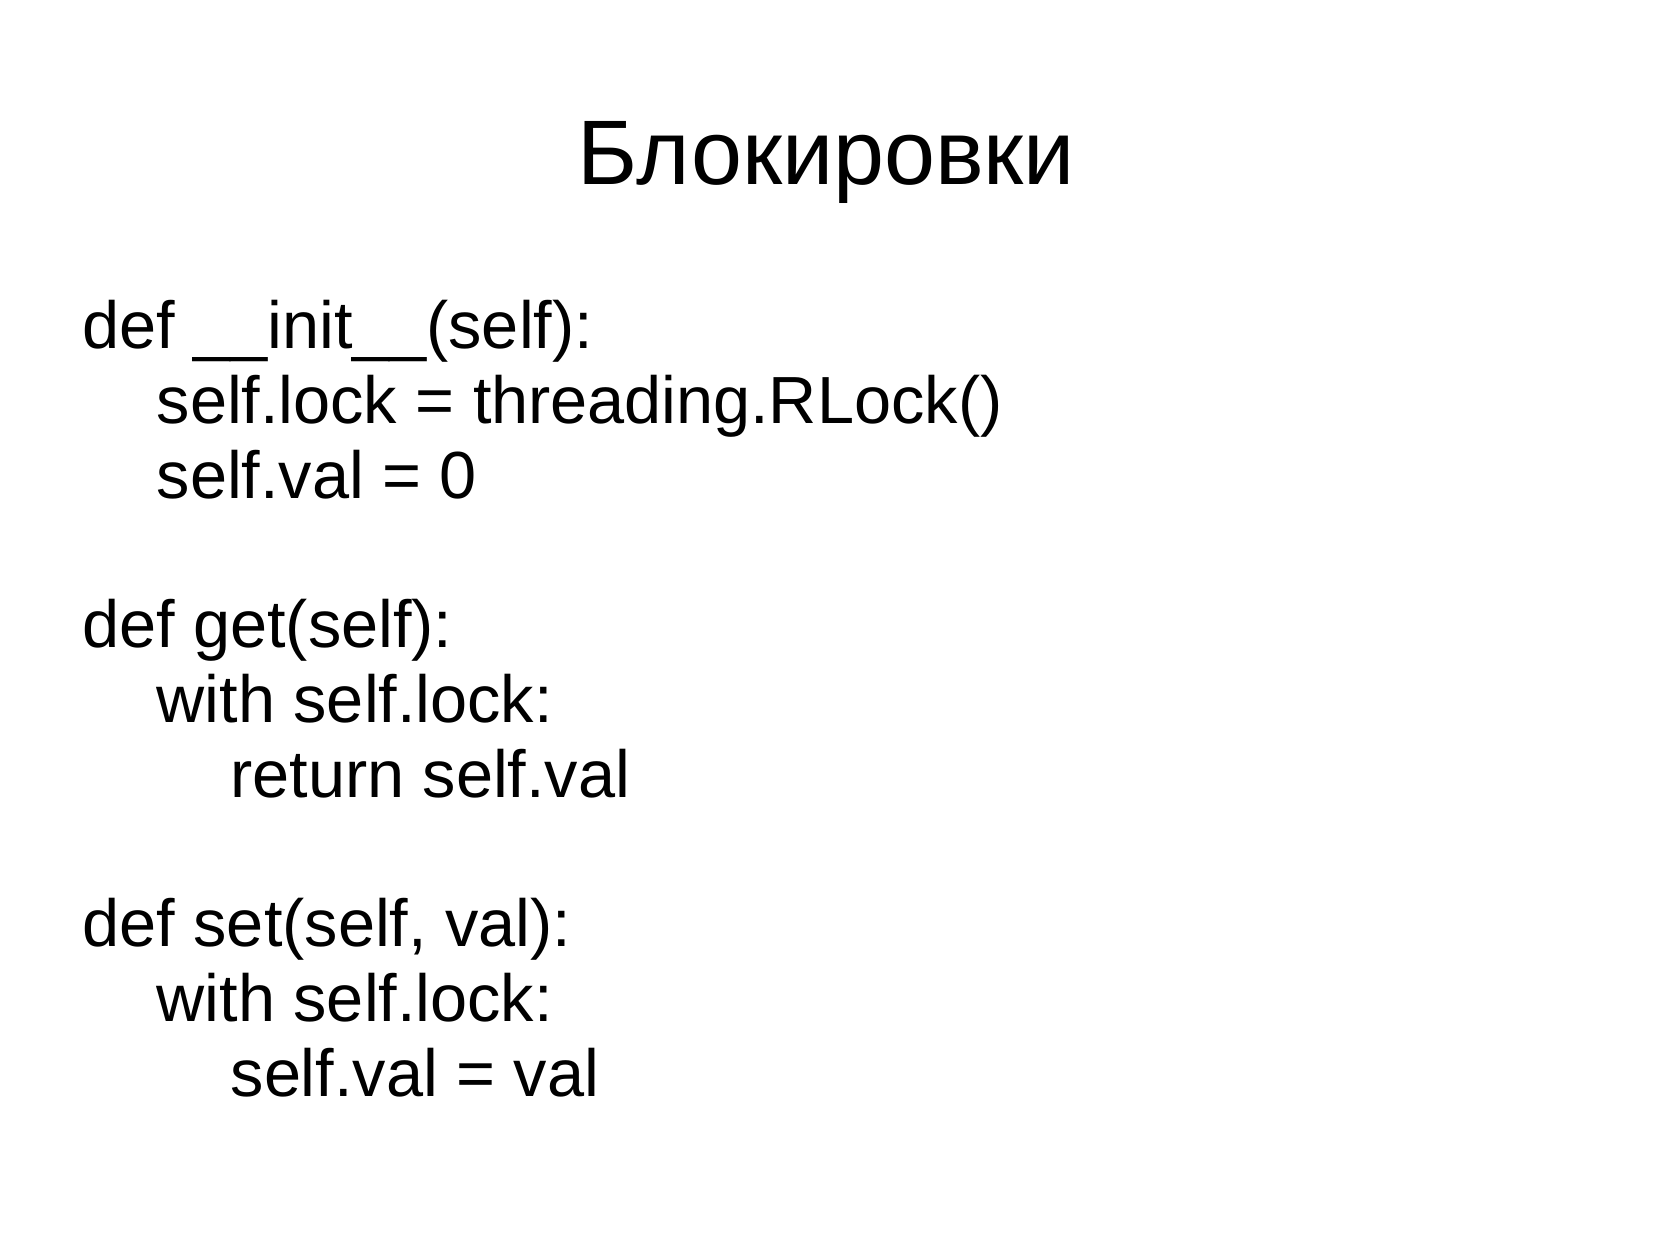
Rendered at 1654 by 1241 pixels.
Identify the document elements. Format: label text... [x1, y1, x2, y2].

title Блокировки [82, 49, 1571, 257]
subtitle def __init__(self): self.lock = threading.RLock() self.val = 0 def get(self): with self.lock: return self.val def set(self, val): with self.lock: self.val = val [82, 288, 1571, 1111]
